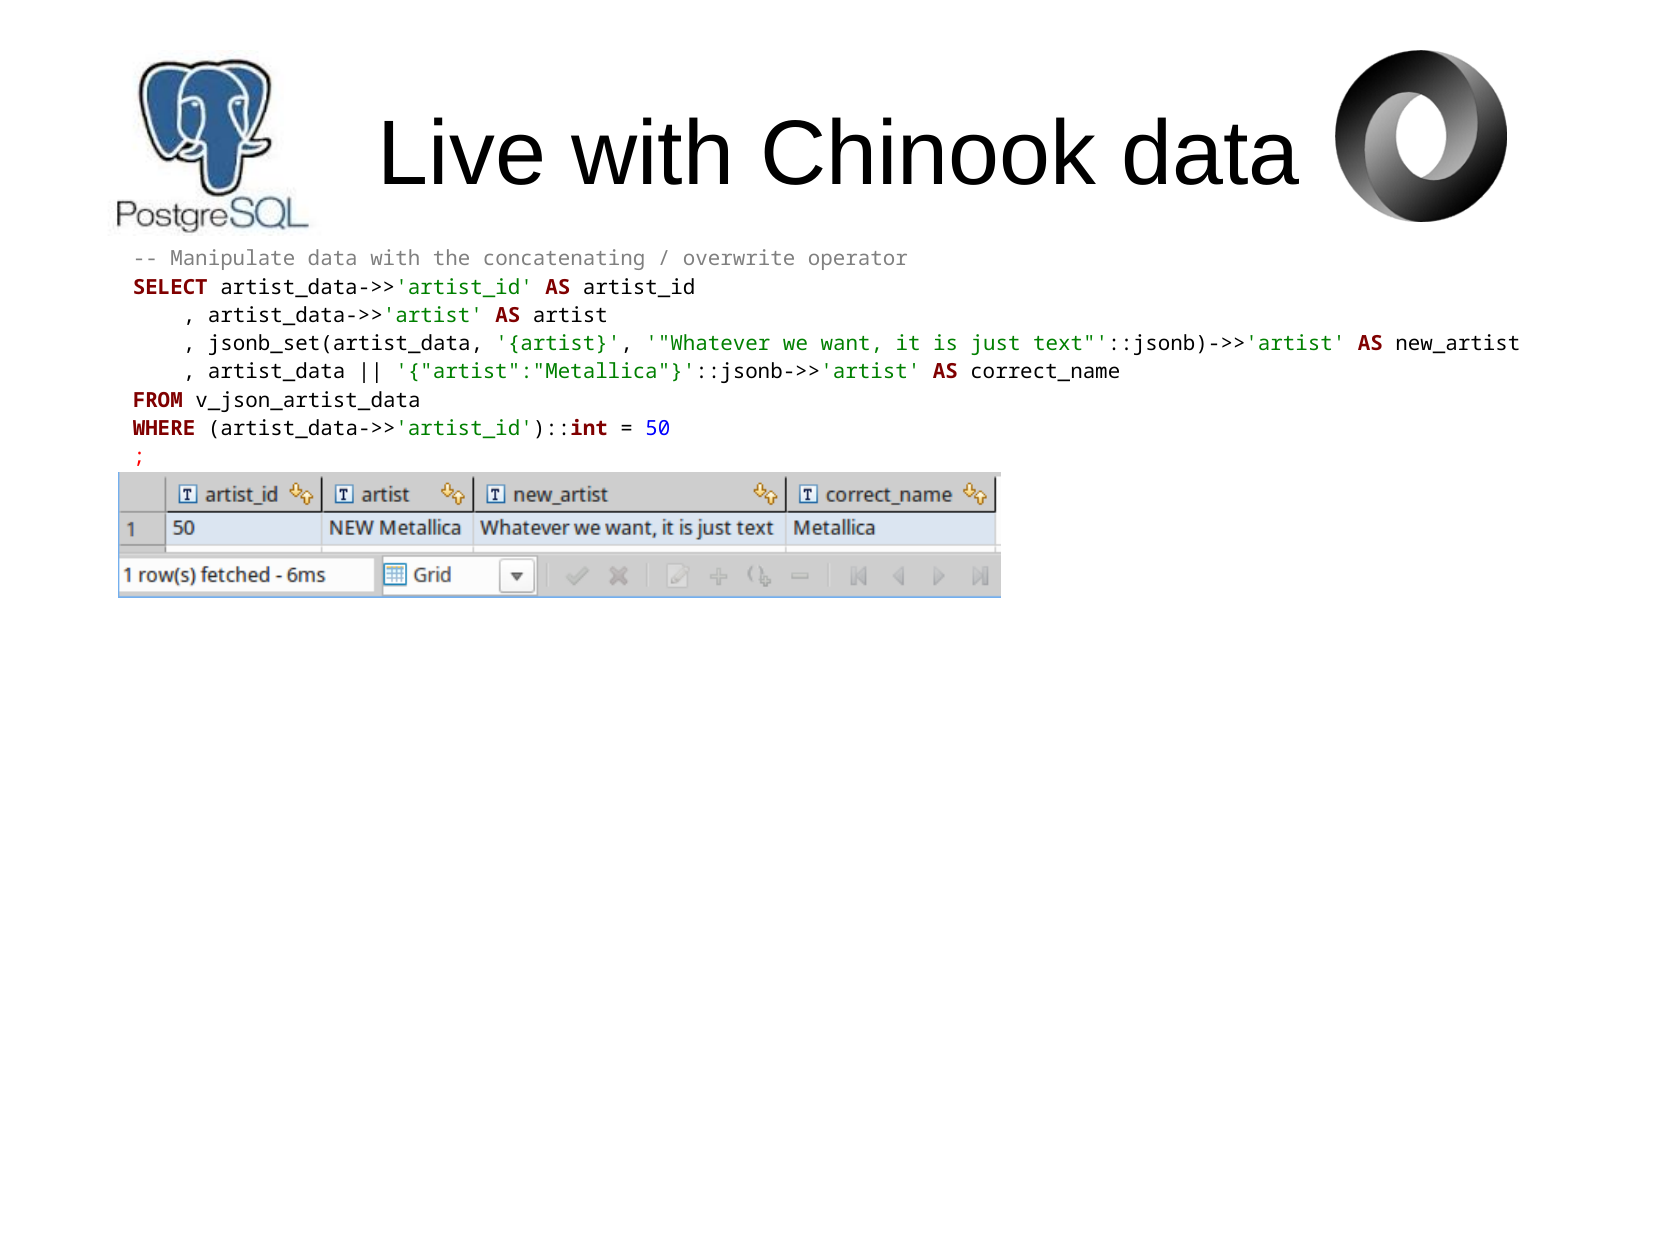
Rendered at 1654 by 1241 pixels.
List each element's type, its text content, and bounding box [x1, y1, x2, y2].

picture [58, 50, 356, 237]
picture [1335, 50, 1507, 222]
text_box -- Manipulate data with the concatenating / overwrite operator SELECT artist_data->>'artist_id' AS artist_id , artist_data->>'artist' AS artist , jsonb_set(artist_data, '{artist}', '"Whatever we want, it is just text"'::jsonb)->>'artist' AS new_artist , artist_data || '{"artist":"Metallica"}'::jsonb->>'artist' AS correct_name FROM v_json_artist_data WHERE (artist_data->>'artist_id')::int = 50 ; [118, 236, 1607, 448]
picture [118, 472, 1001, 598]
title Live with Chinook data [82, 49, 1571, 257]
